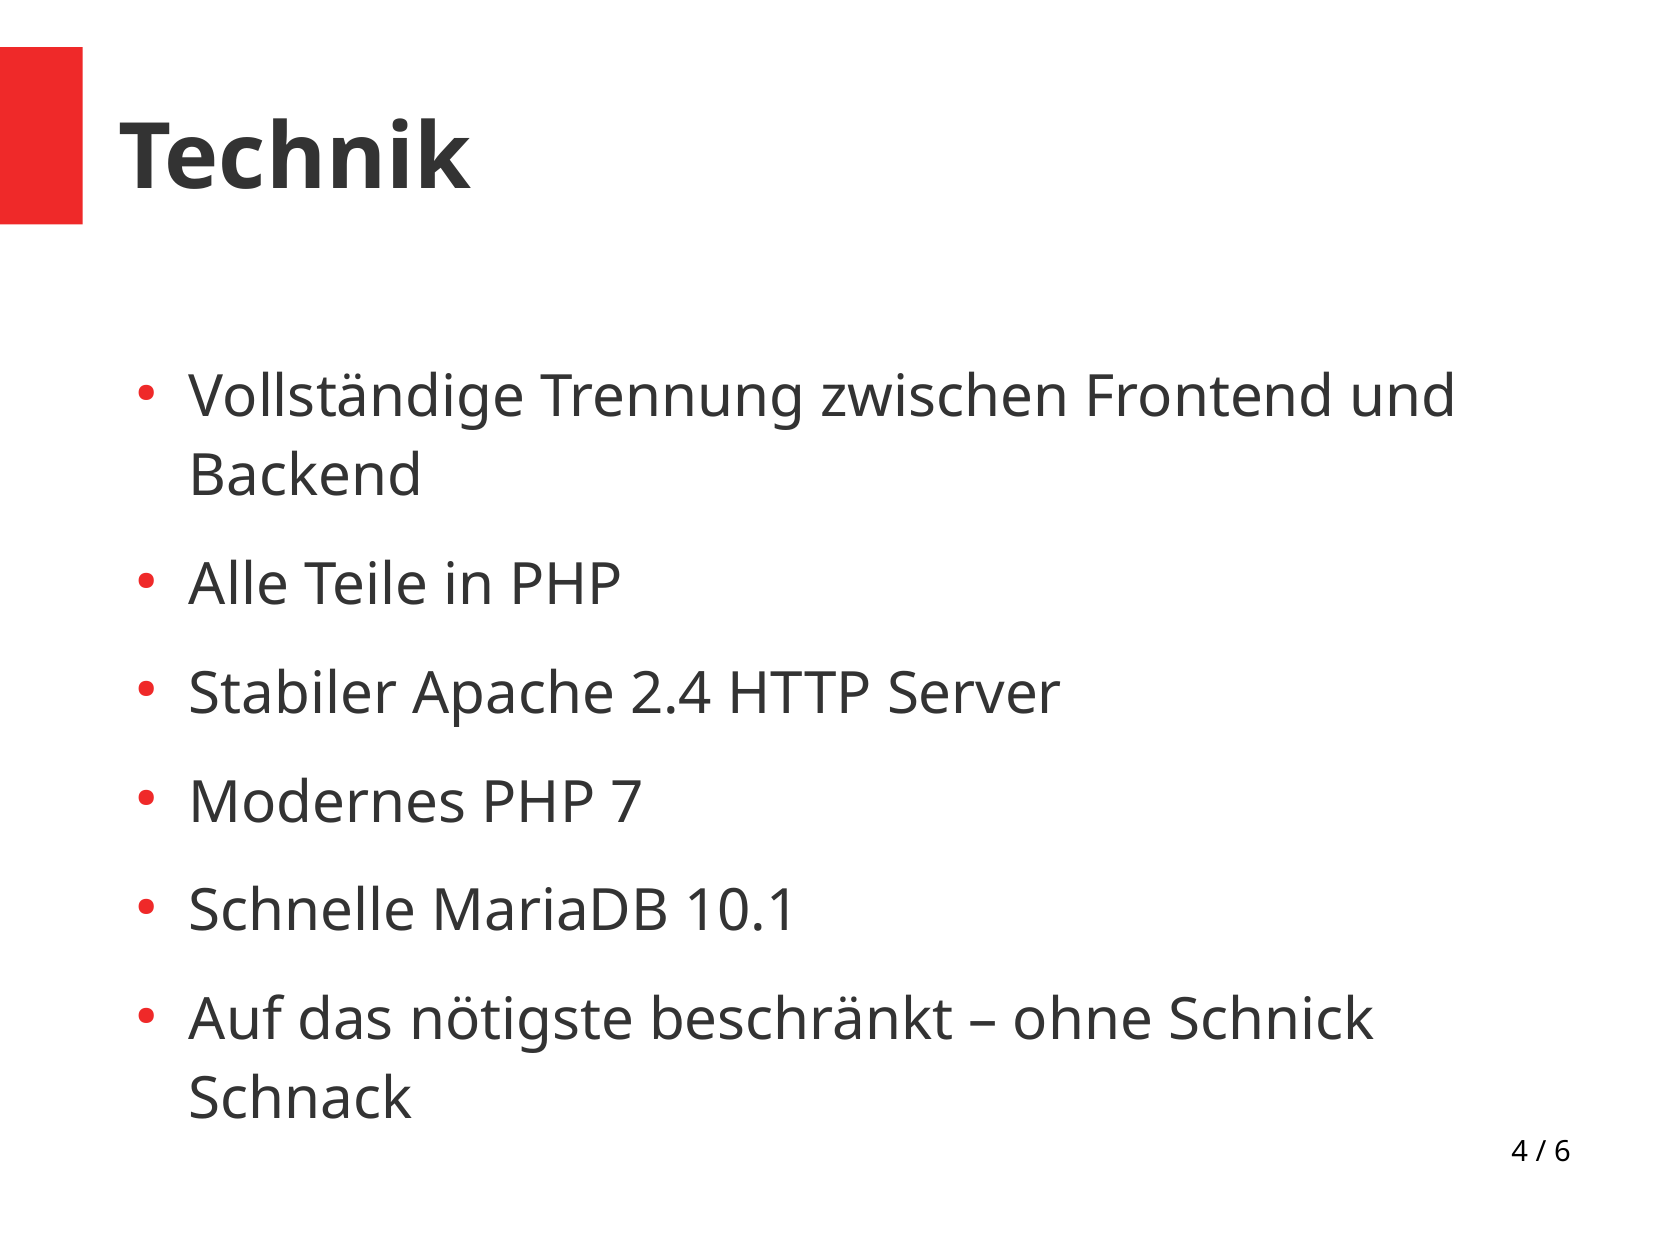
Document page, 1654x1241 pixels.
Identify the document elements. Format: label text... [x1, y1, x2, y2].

title Technik [118, 49, 1571, 257]
list Vollständige Trennung zwischen Frontend und Backend Alle Teile in PHP Stabiler Apache 2.4 HTTP Server Modernes PHP 7 Schnelle MariaDB 10.1 Auf das nötigste beschränkt – ohne Schnick Schnack [118, 354, 1536, 1074]
